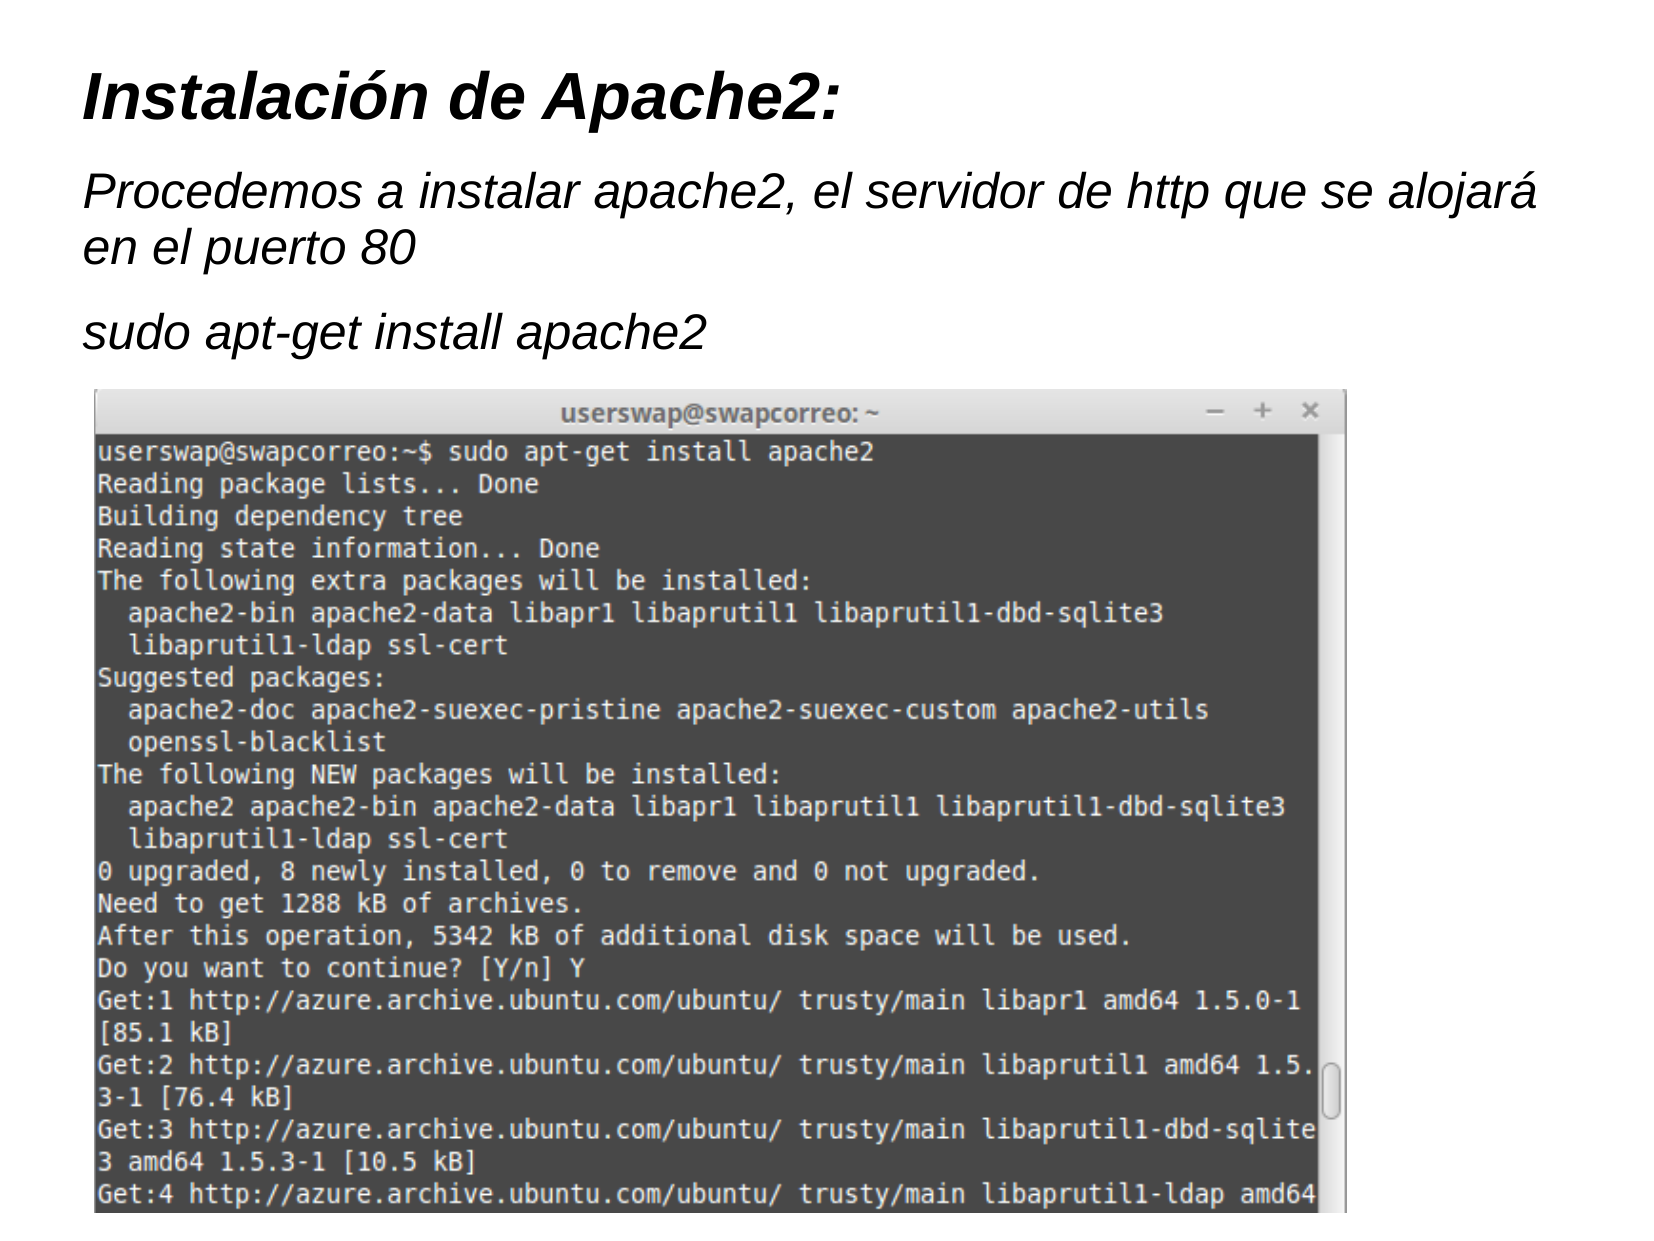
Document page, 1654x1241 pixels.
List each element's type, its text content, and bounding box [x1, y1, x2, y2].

list Instalación de Apache2: Procedemos a instalar apache2, el servidor de http que se alojará en el puerto 80 sudo apt-get install apache2 [82, 59, 1571, 1010]
picture [94, 389, 1347, 1213]
